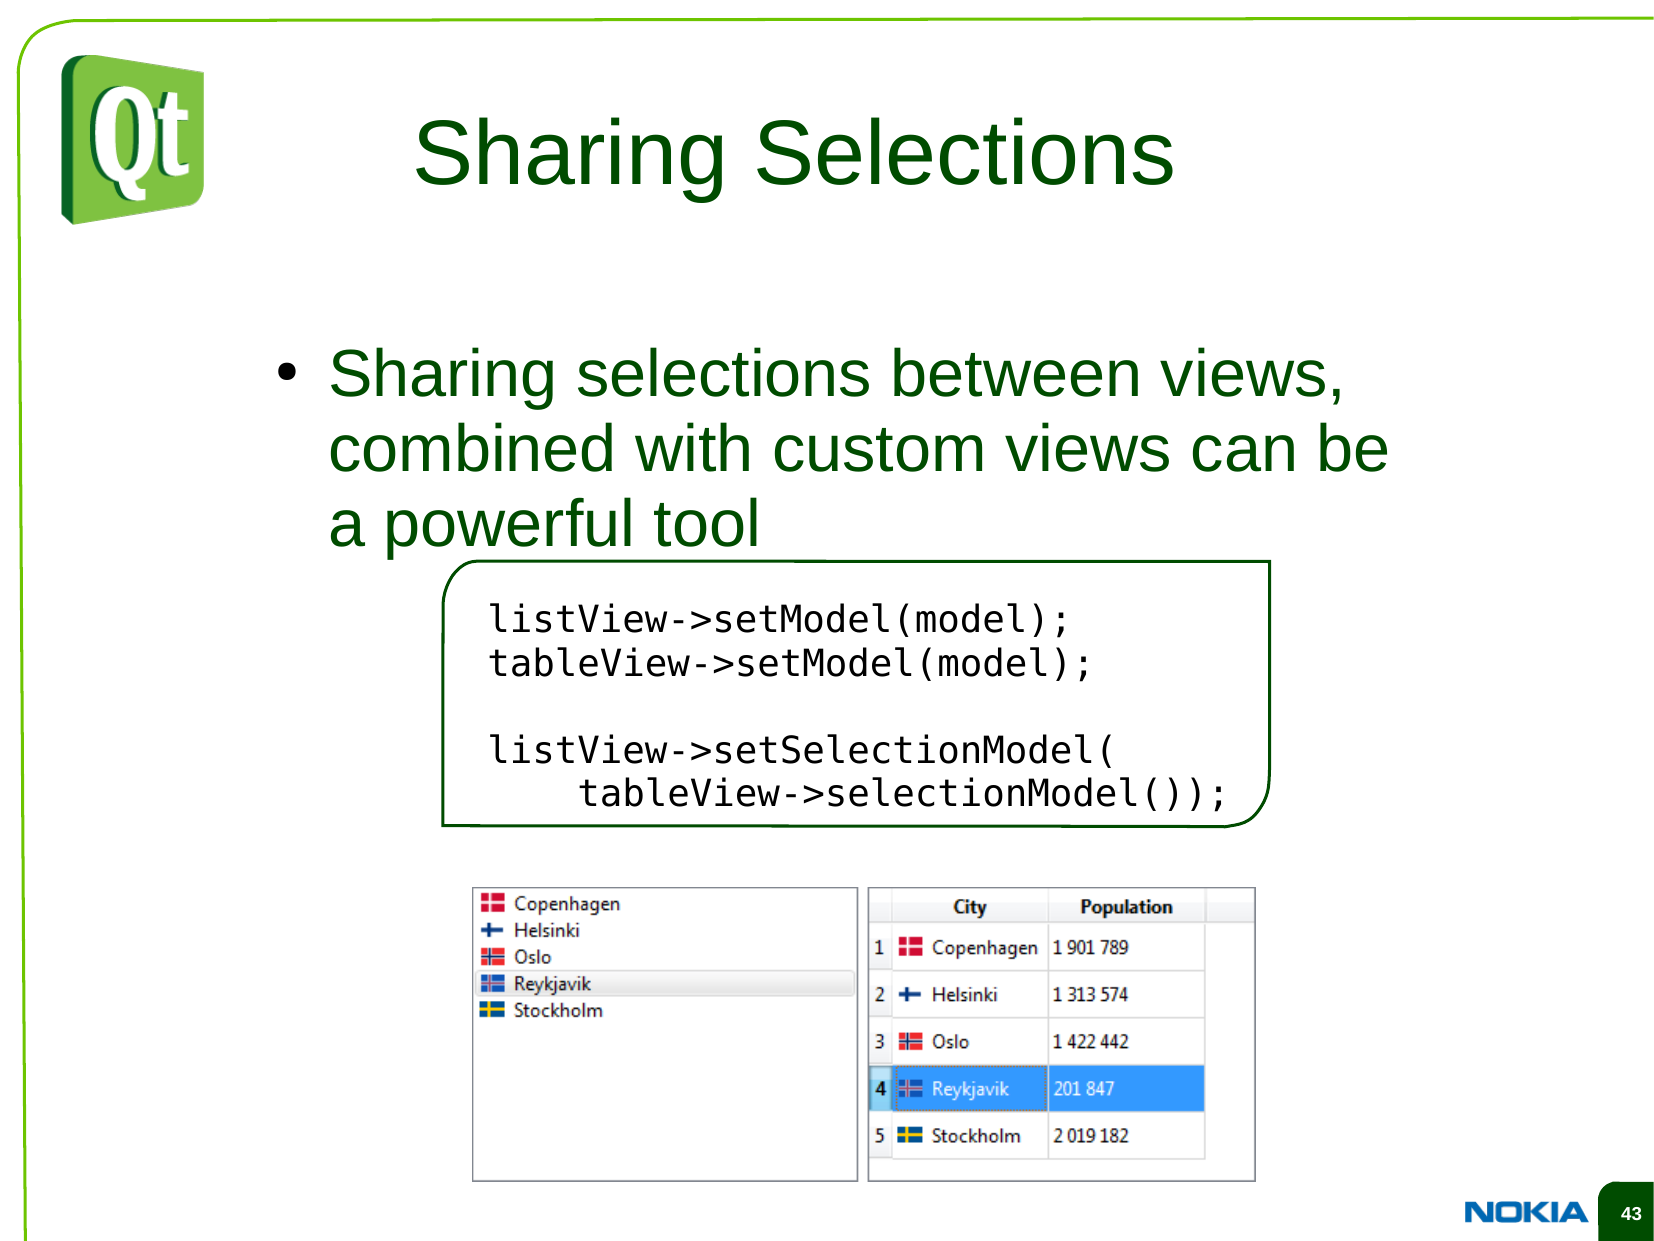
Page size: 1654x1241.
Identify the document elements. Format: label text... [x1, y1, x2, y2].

picture [61, 55, 204, 225]
picture [1465, 1201, 1589, 1223]
title Sharing Selections [257, 56, 1333, 250]
text_box listView->setModel(model); tableView->setModel(model); listView->setSelectionModel( tableView->selectionModel()); [472, 590, 1268, 823]
picture [472, 887, 1256, 1182]
list Sharing selections between views, combined with custom views can be a powerful tool [257, 336, 1418, 1085]
